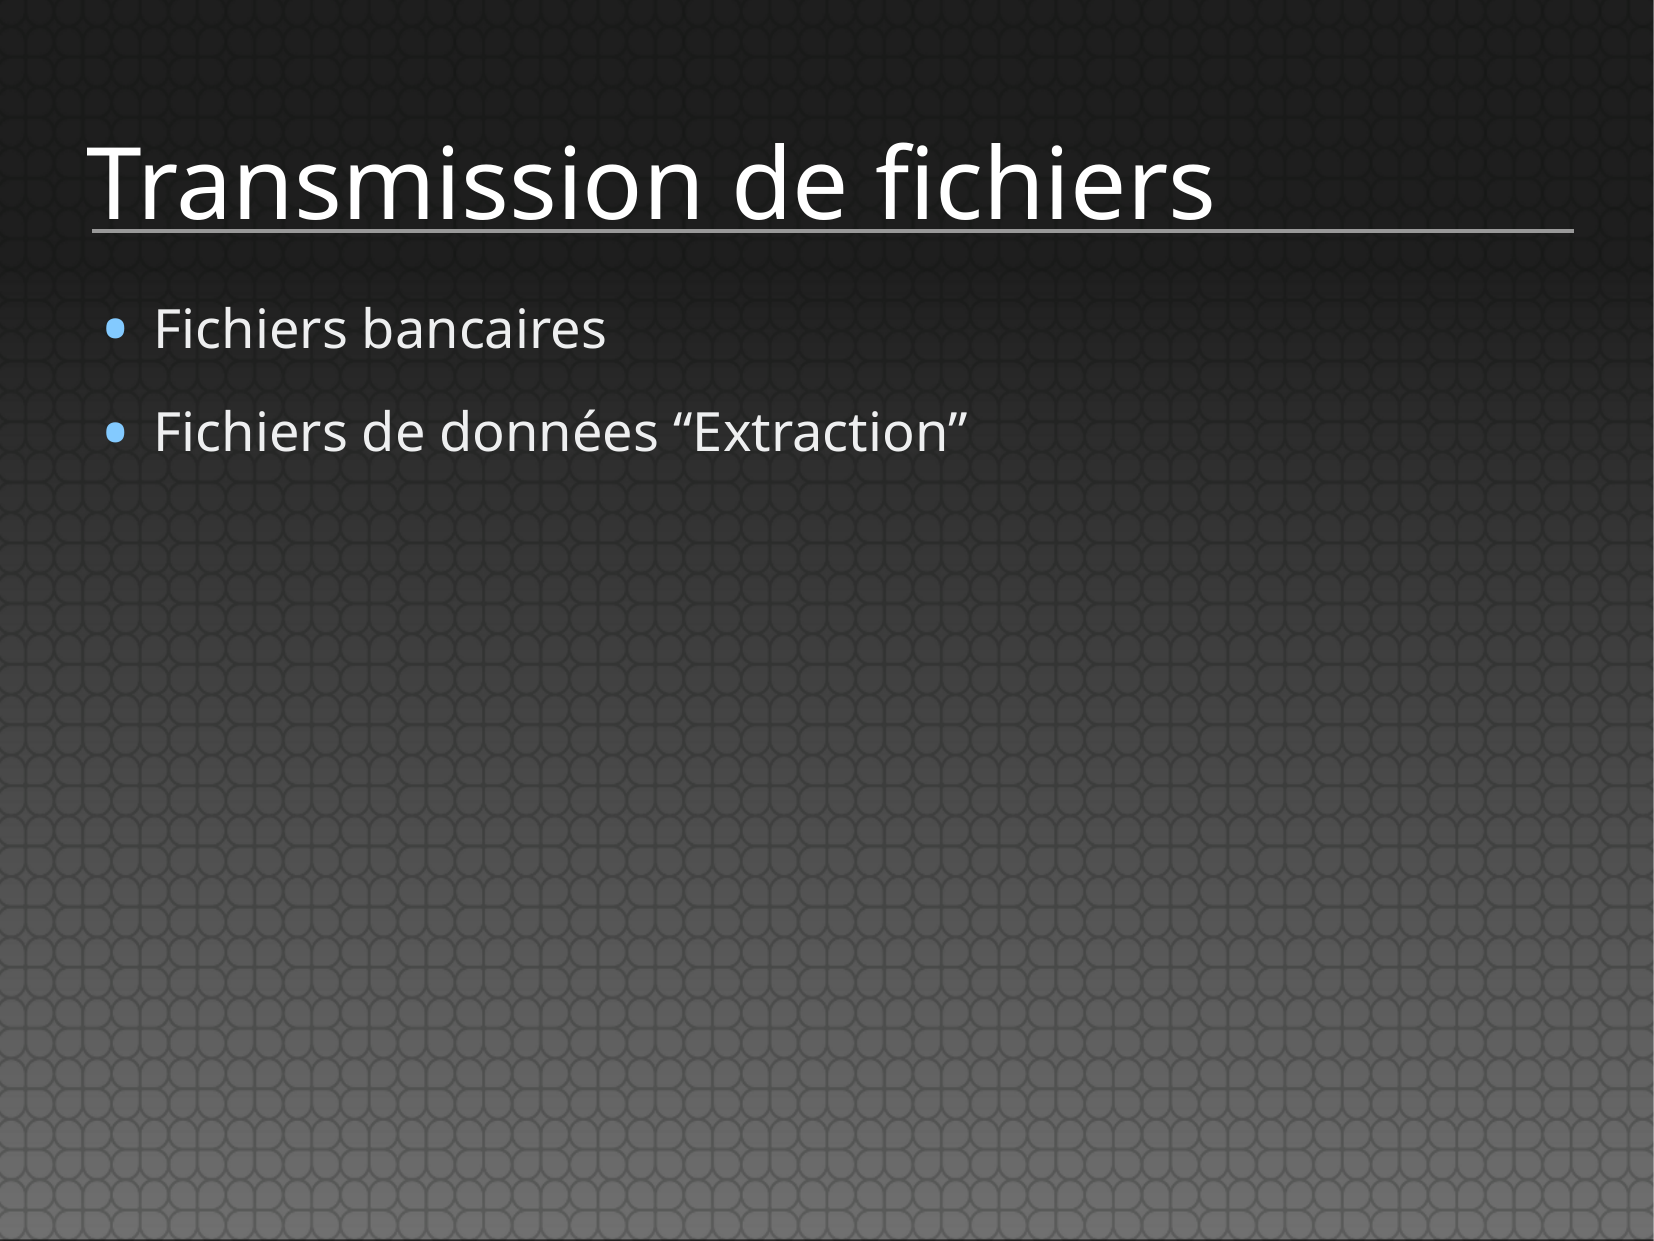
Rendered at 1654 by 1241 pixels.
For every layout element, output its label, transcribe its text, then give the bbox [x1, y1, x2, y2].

title Transmission de fichiers [86, 112, 1576, 249]
list Fichiers bancaires Fichiers de données “Extraction” [82, 290, 1571, 531]
picture [0, 0, 1654, 1241]
